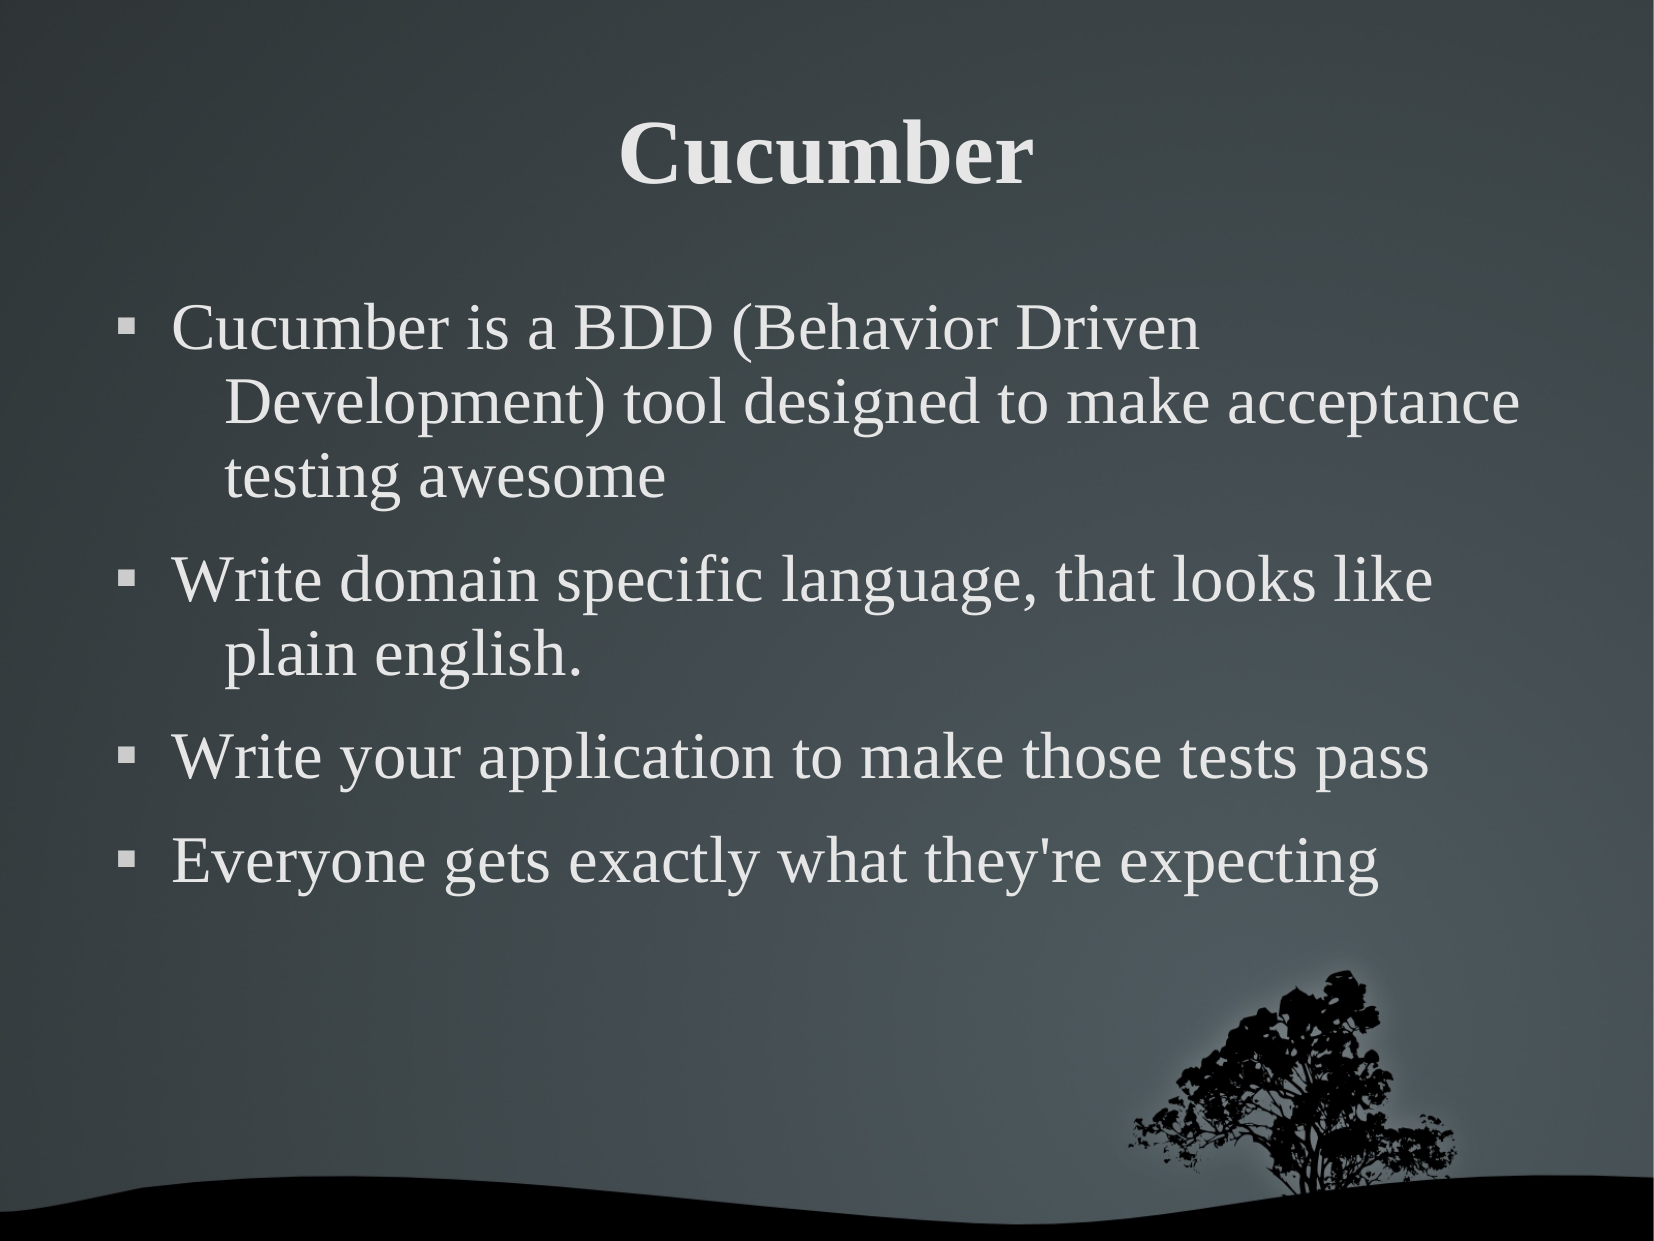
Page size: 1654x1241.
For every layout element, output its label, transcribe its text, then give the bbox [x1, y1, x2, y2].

picture [0, 0, 1654, 1241]
title Cucumber [82, 49, 1571, 257]
list Cucumber is a BDD (Behavior Driven Development) tool designed to make acceptance testing awesome Write domain specific language, that looks like plain english. Write your application to make those tests pass Everyone gets exactly what they're expecting [82, 290, 1571, 1109]
